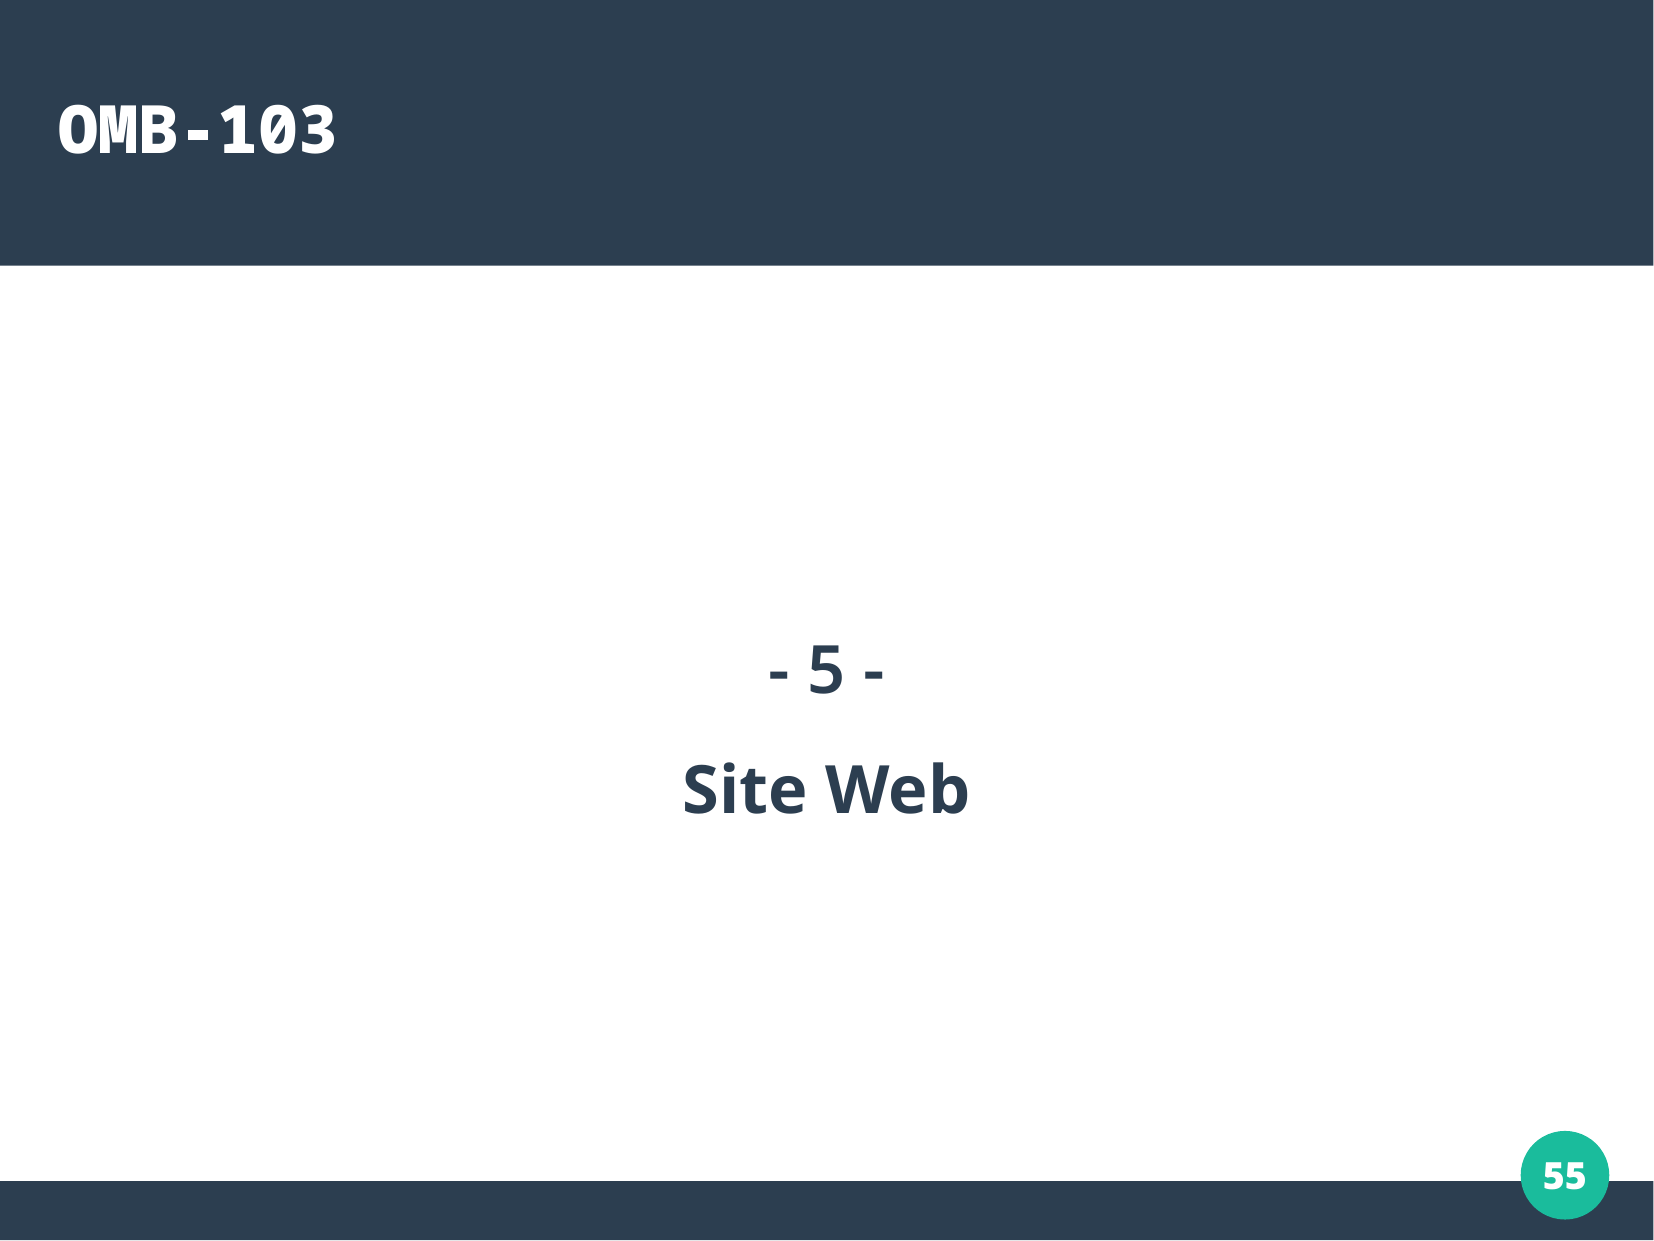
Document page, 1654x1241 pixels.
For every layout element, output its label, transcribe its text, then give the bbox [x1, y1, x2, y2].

list - 5 - Site Web [0, 270, 1654, 1186]
title OMB-103 [59, 49, 1595, 207]
